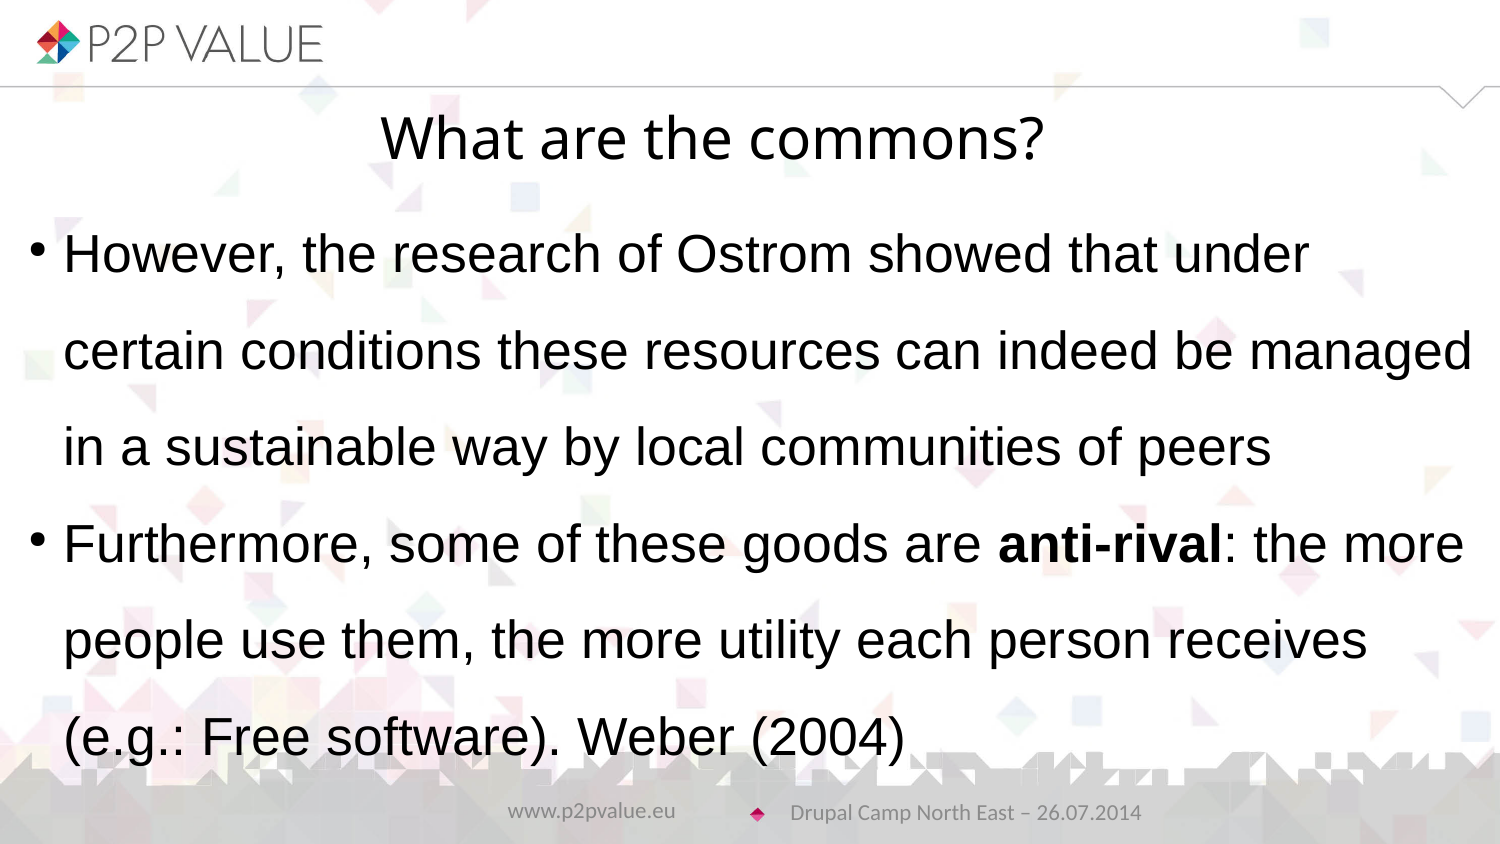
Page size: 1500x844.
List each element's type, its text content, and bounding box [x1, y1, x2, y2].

text_box Drupal Camp North East – 26.07.2014 [777, 788, 1470, 834]
subtitle However, the research of Ostrom showed that under certain conditions these resources can indeed be managed in a sustainable way by local communities of peers Furthermore, some of these goods are anti-rival: the more people use them, the more utility each person receives (e.g.: Free software). Weber (2004) [15, 180, 1496, 781]
picture [0, 0, 1500, 844]
text_box www.p2pvalue.eu [501, 789, 720, 829]
title What are the commons? [60, 92, 1366, 180]
